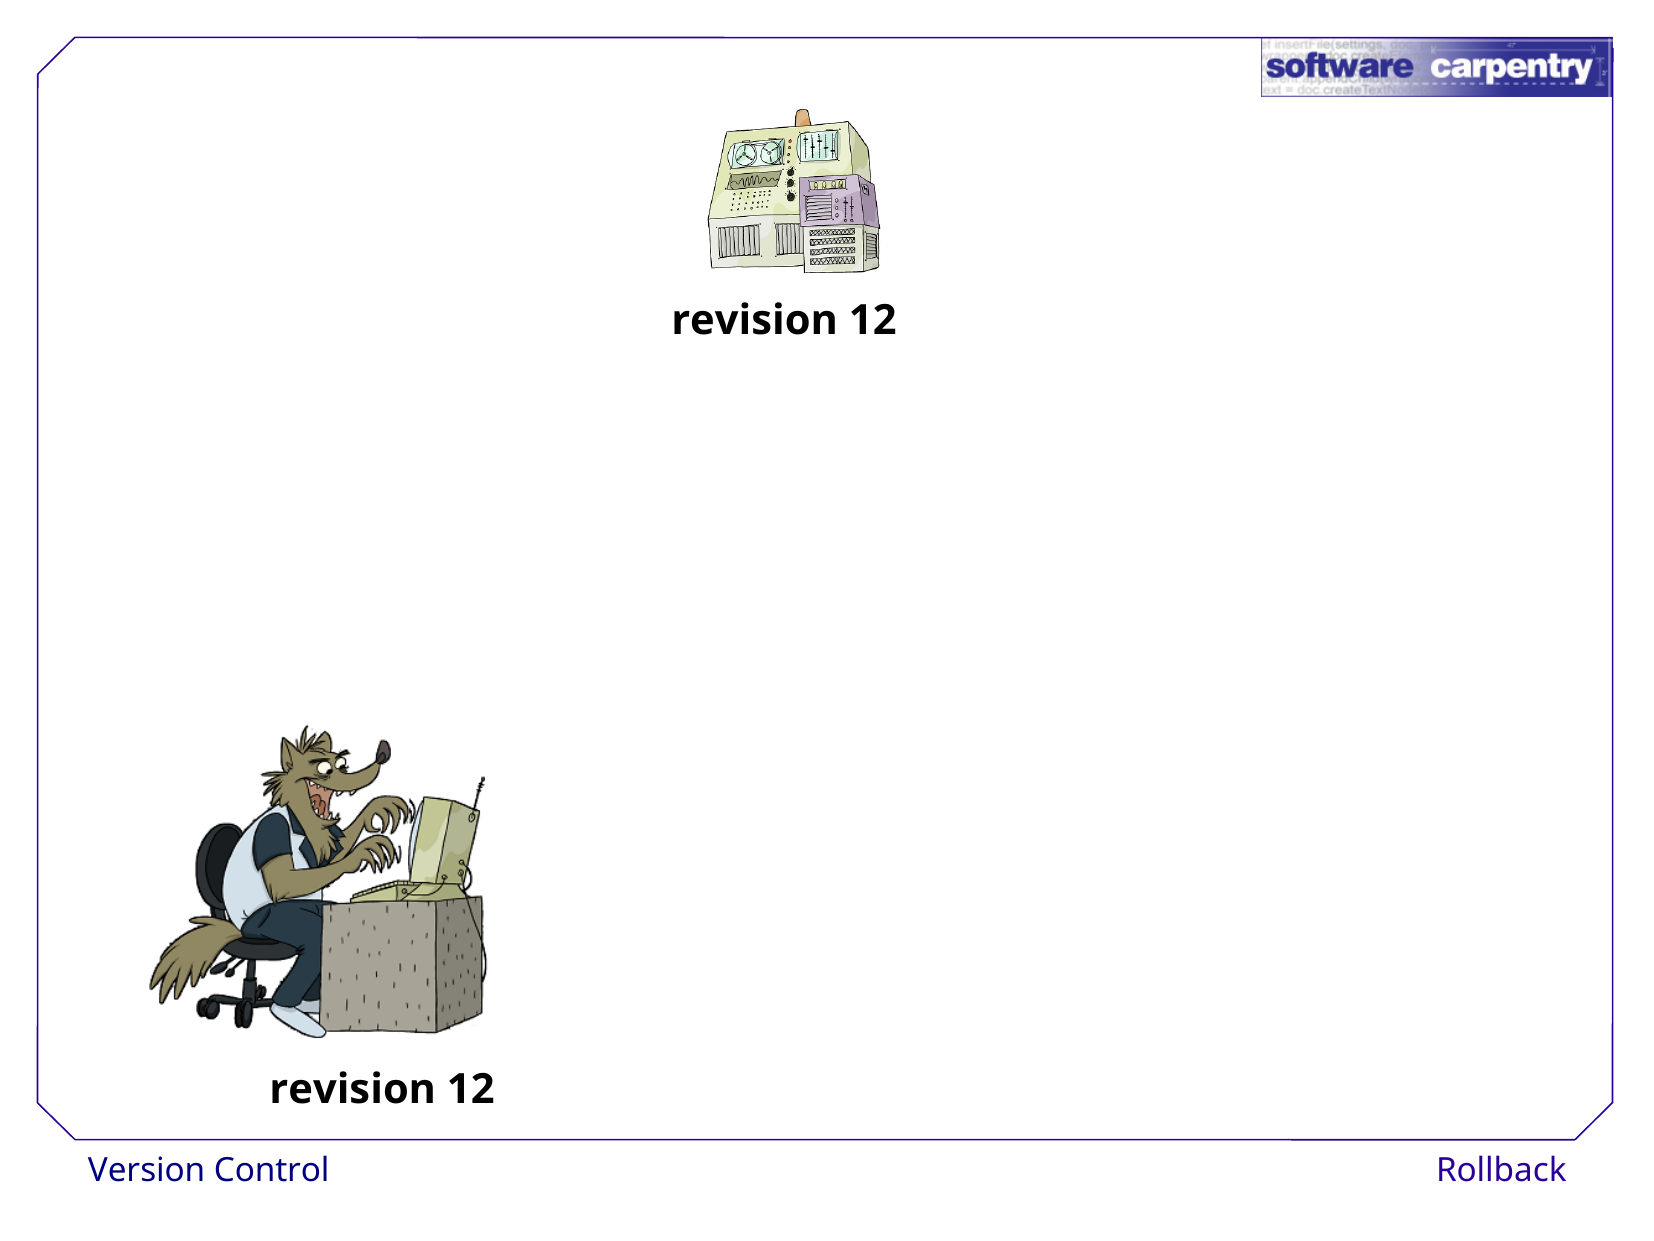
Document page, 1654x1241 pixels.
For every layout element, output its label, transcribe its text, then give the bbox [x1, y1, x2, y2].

picture [688, 90, 903, 286]
picture [137, 705, 516, 1069]
text_box revision 12 [656, 289, 912, 352]
text_box revision 12 [254, 1059, 511, 1122]
picture [1261, 39, 1613, 97]
